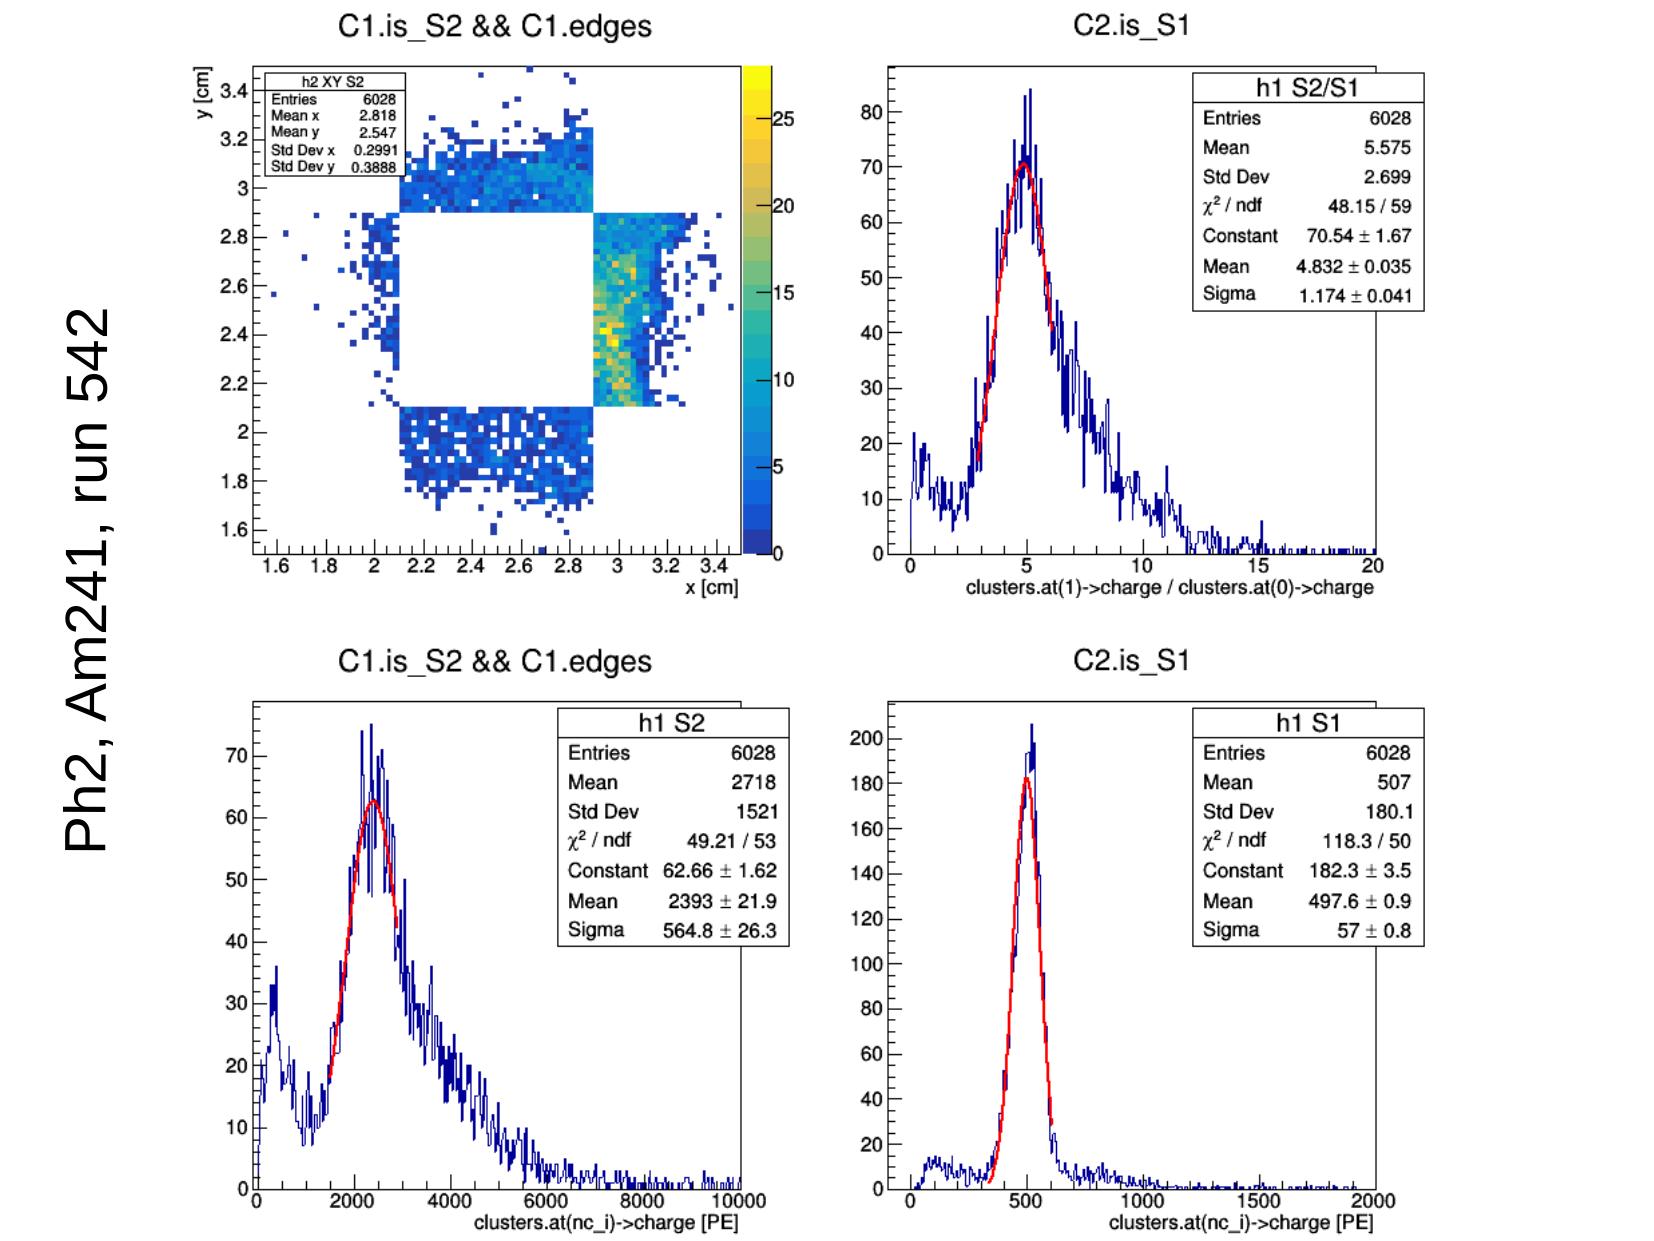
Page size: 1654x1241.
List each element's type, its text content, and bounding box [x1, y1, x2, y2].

text_box Ph2, Am241, run 542 [45, 240, 181, 923]
picture [187, 3, 1433, 1241]
